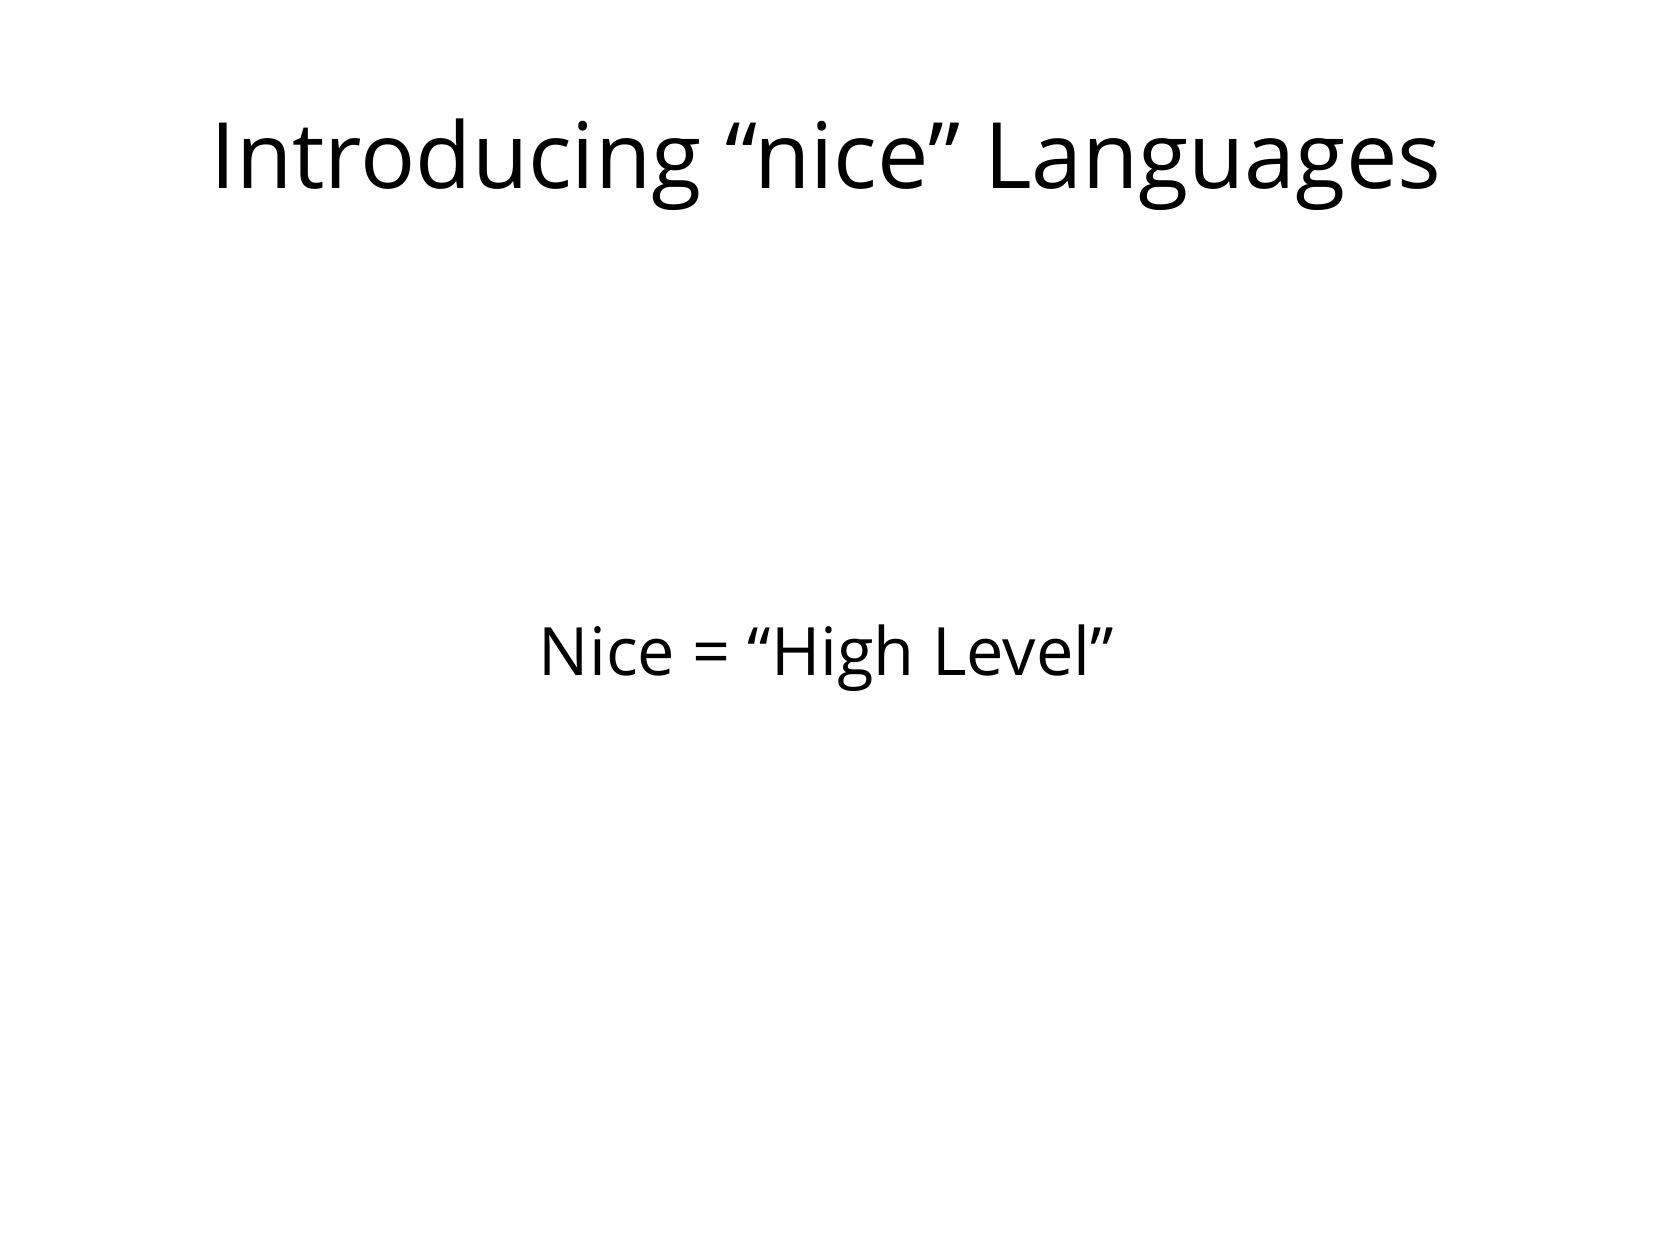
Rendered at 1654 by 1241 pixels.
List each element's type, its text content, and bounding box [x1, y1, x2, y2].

subtitle Nice = “High Level” [82, 290, 1571, 1010]
title Introducing “nice” Languages [82, 49, 1571, 257]
